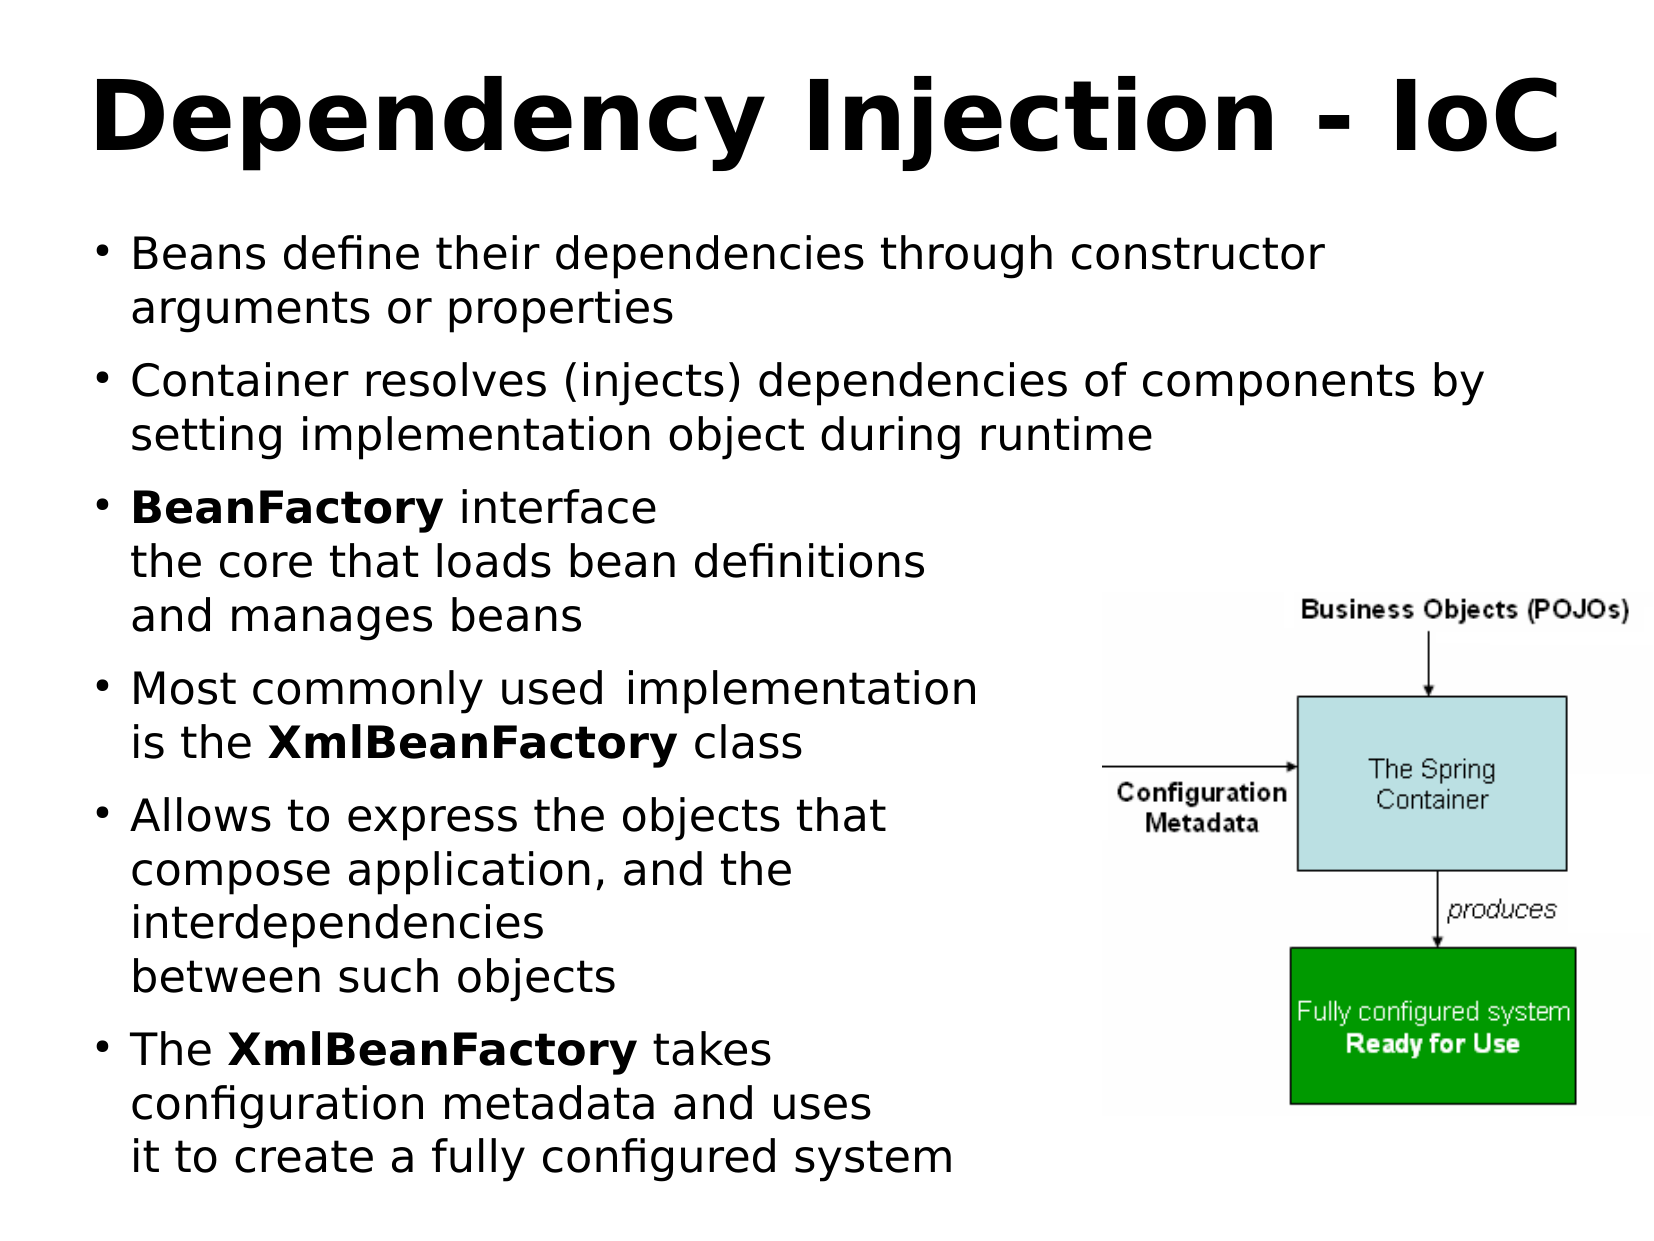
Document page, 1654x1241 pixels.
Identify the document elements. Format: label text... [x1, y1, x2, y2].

title Dependency Injection - IoC [0, 13, 1654, 178]
picture [1102, 592, 1654, 1116]
list Beans define their dependencies through constructor arguments or properties Container resolves (injects) dependencies of components by setting implementation object during runtime BeanFactory interface the core that loads bean definitions and manages beans Most commonly used implementation is the XmlBeanFactory class Allows to express the objects that compose application, and the interdependencies between such objects The XmlBeanFactory takes configuration metadata and uses it to create a fully configured system [82, 225, 1538, 1186]
